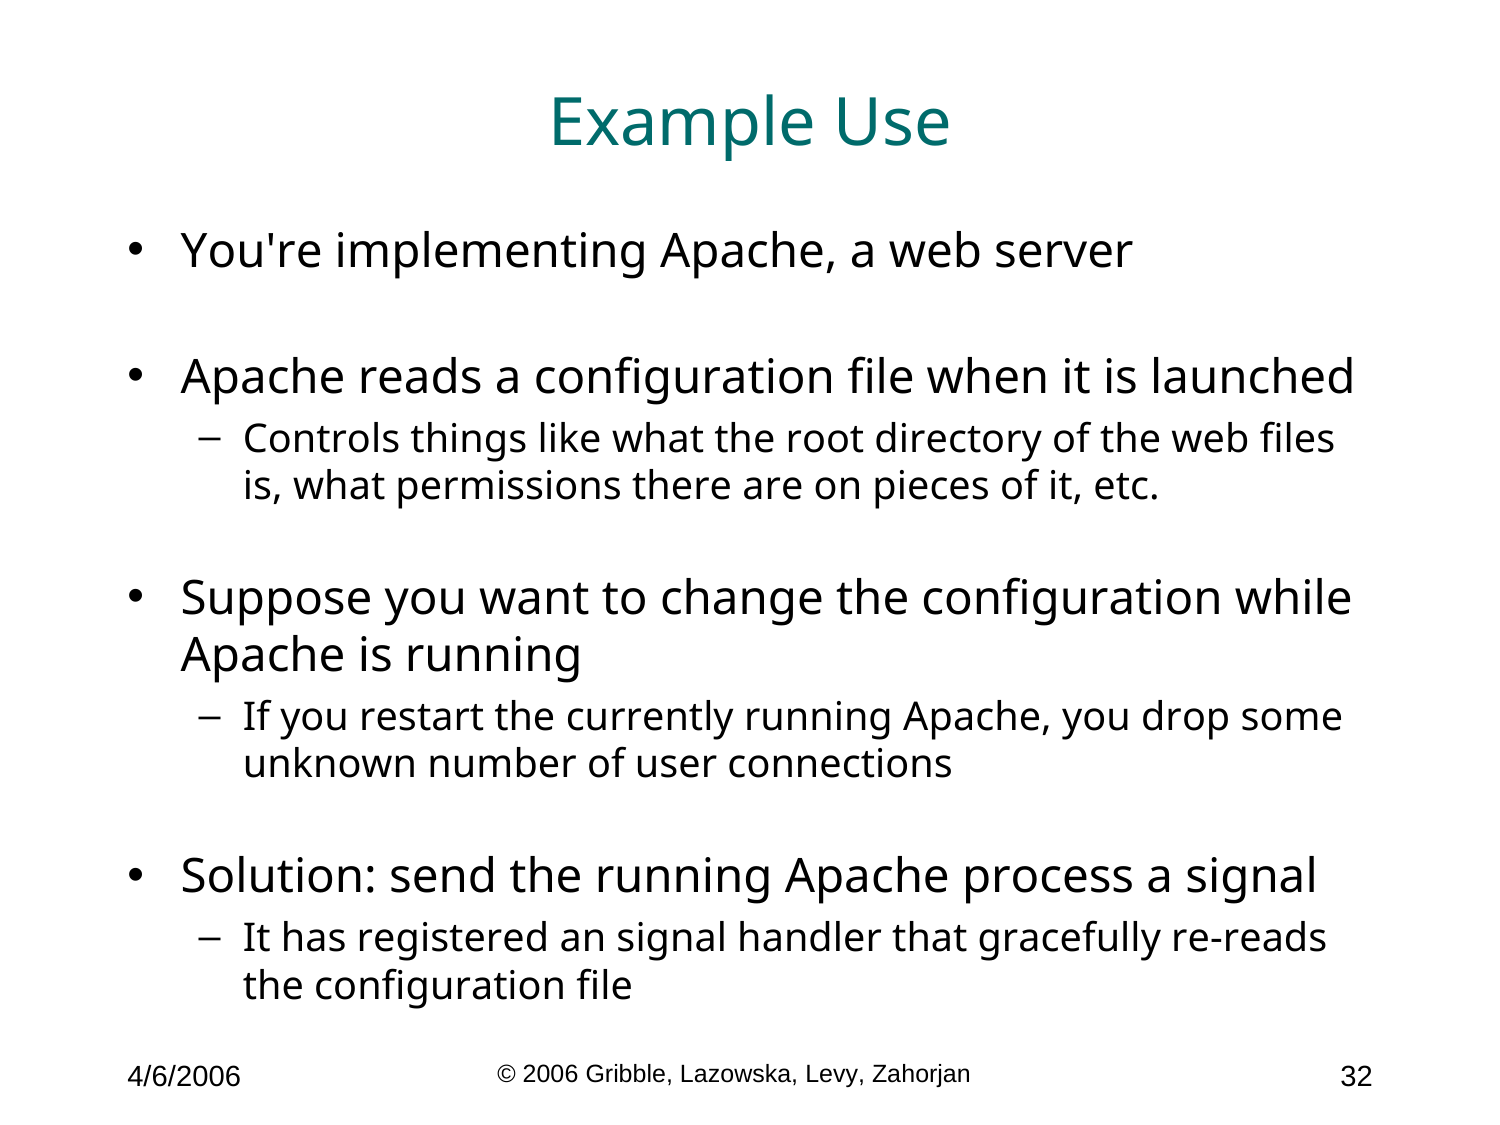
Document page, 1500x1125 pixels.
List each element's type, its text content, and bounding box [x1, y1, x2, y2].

list You're implementing Apache, a web server Apache reads a configuration file when it is launched Controls things like what the root directory of the web files is, what permissions there are on pieces of it, etc. Suppose you want to change the configuration while Apache is running If you restart the currently running Apache, you drop some unknown number of user connections Solution: send the running Apache process a signal It has registered an signal handler that gracefully re-reads the configuration file [112, 212, 1388, 1025]
title Example Use [112, 54, 1388, 183]
